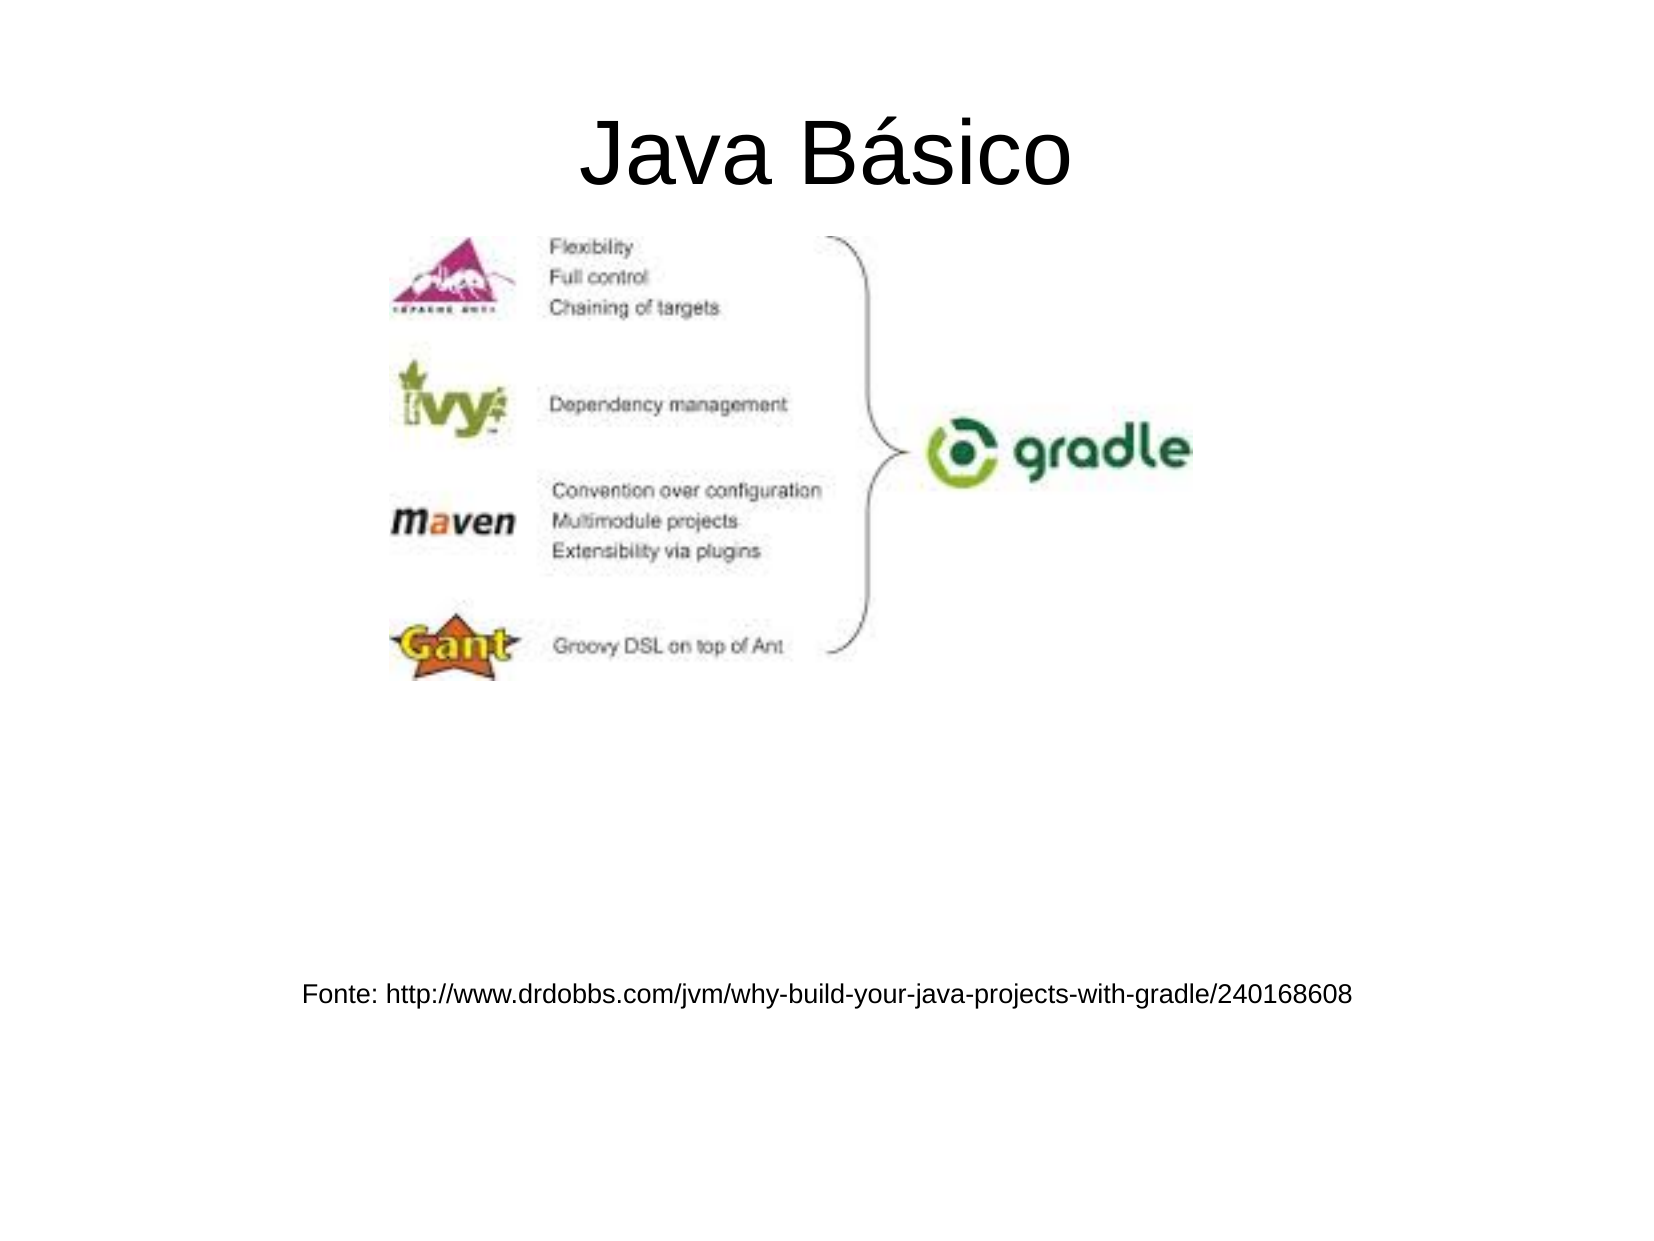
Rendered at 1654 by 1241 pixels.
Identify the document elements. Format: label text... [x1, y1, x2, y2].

subtitle Fonte: http://www.drdobbs.com/jvm/why-build-your-java-projects-with-gradle/240168608 [82, 290, 1571, 1010]
picture [389, 236, 1193, 681]
title Java Básico [82, 49, 1571, 257]
